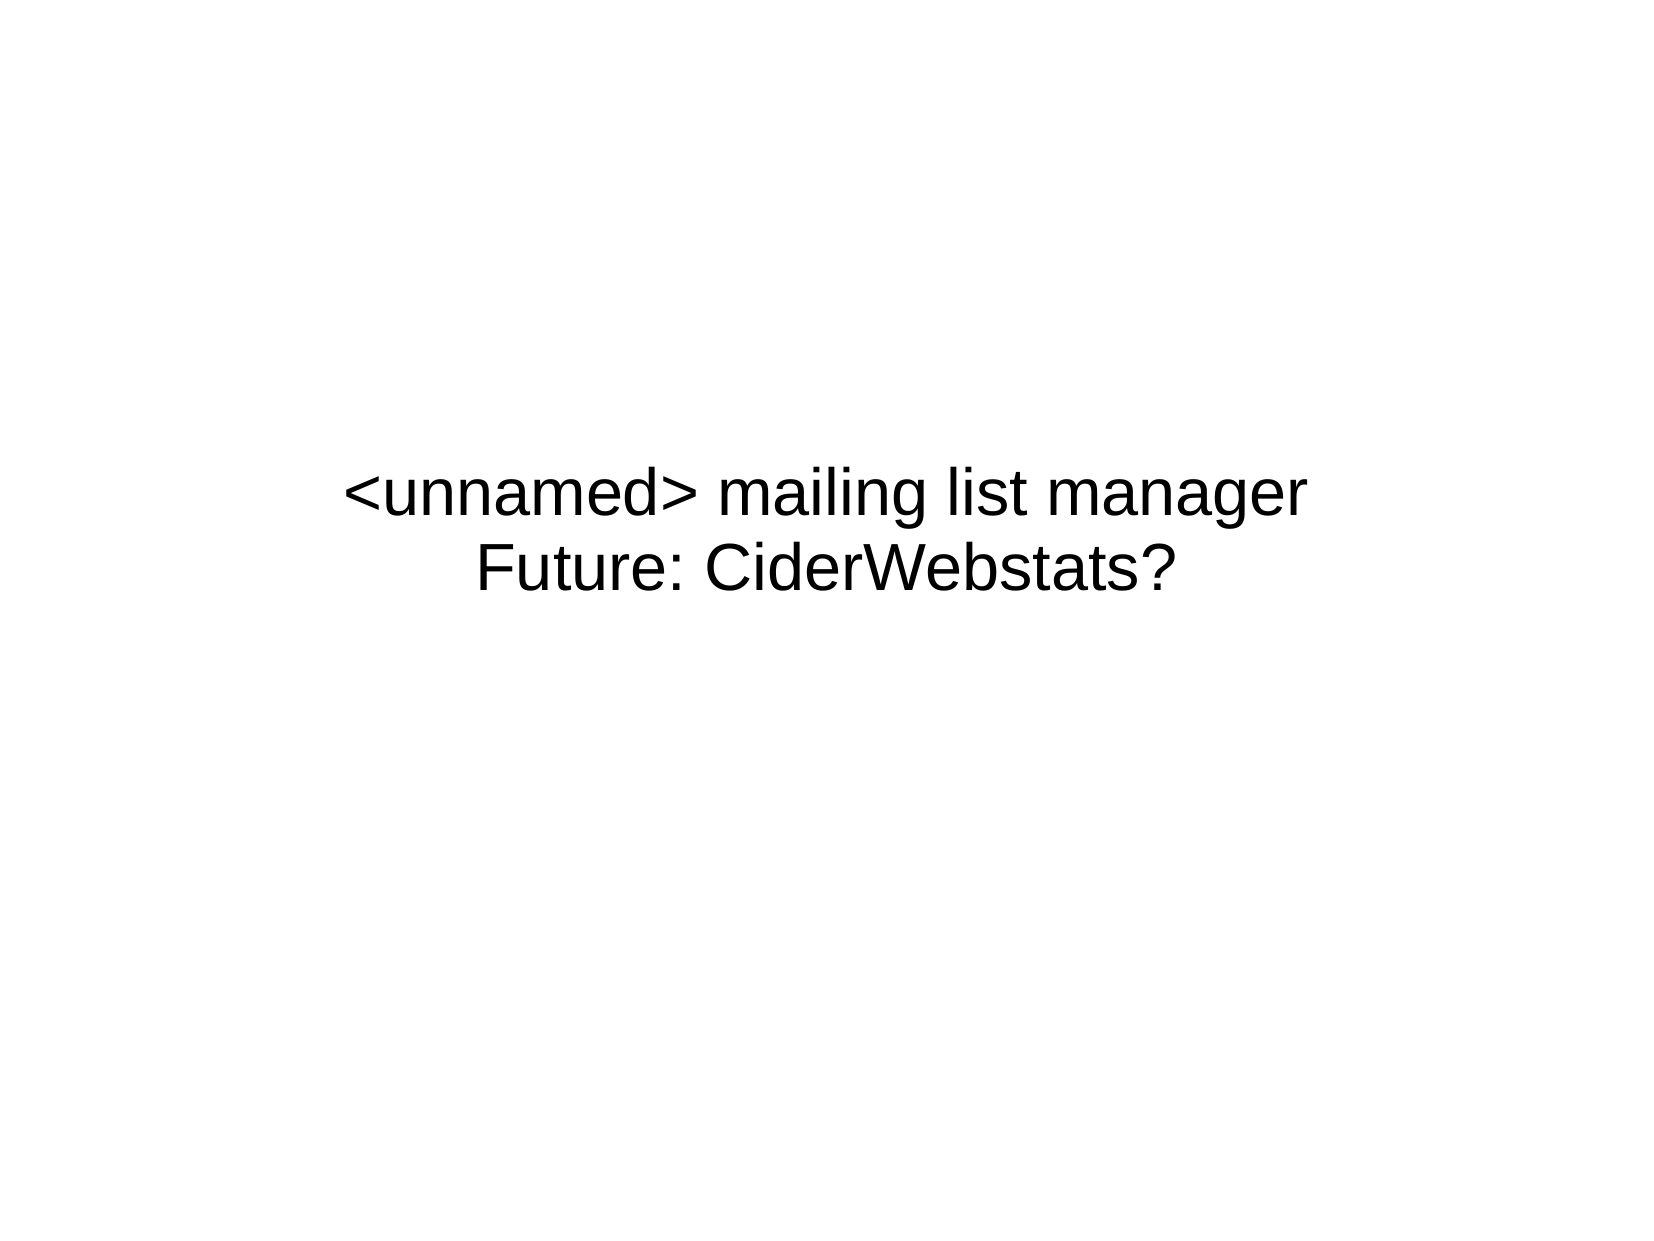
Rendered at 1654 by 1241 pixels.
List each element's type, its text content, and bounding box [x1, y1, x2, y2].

subtitle <unnamed> mailing list manager Future: CiderWebstats? [82, 49, 1571, 1010]
